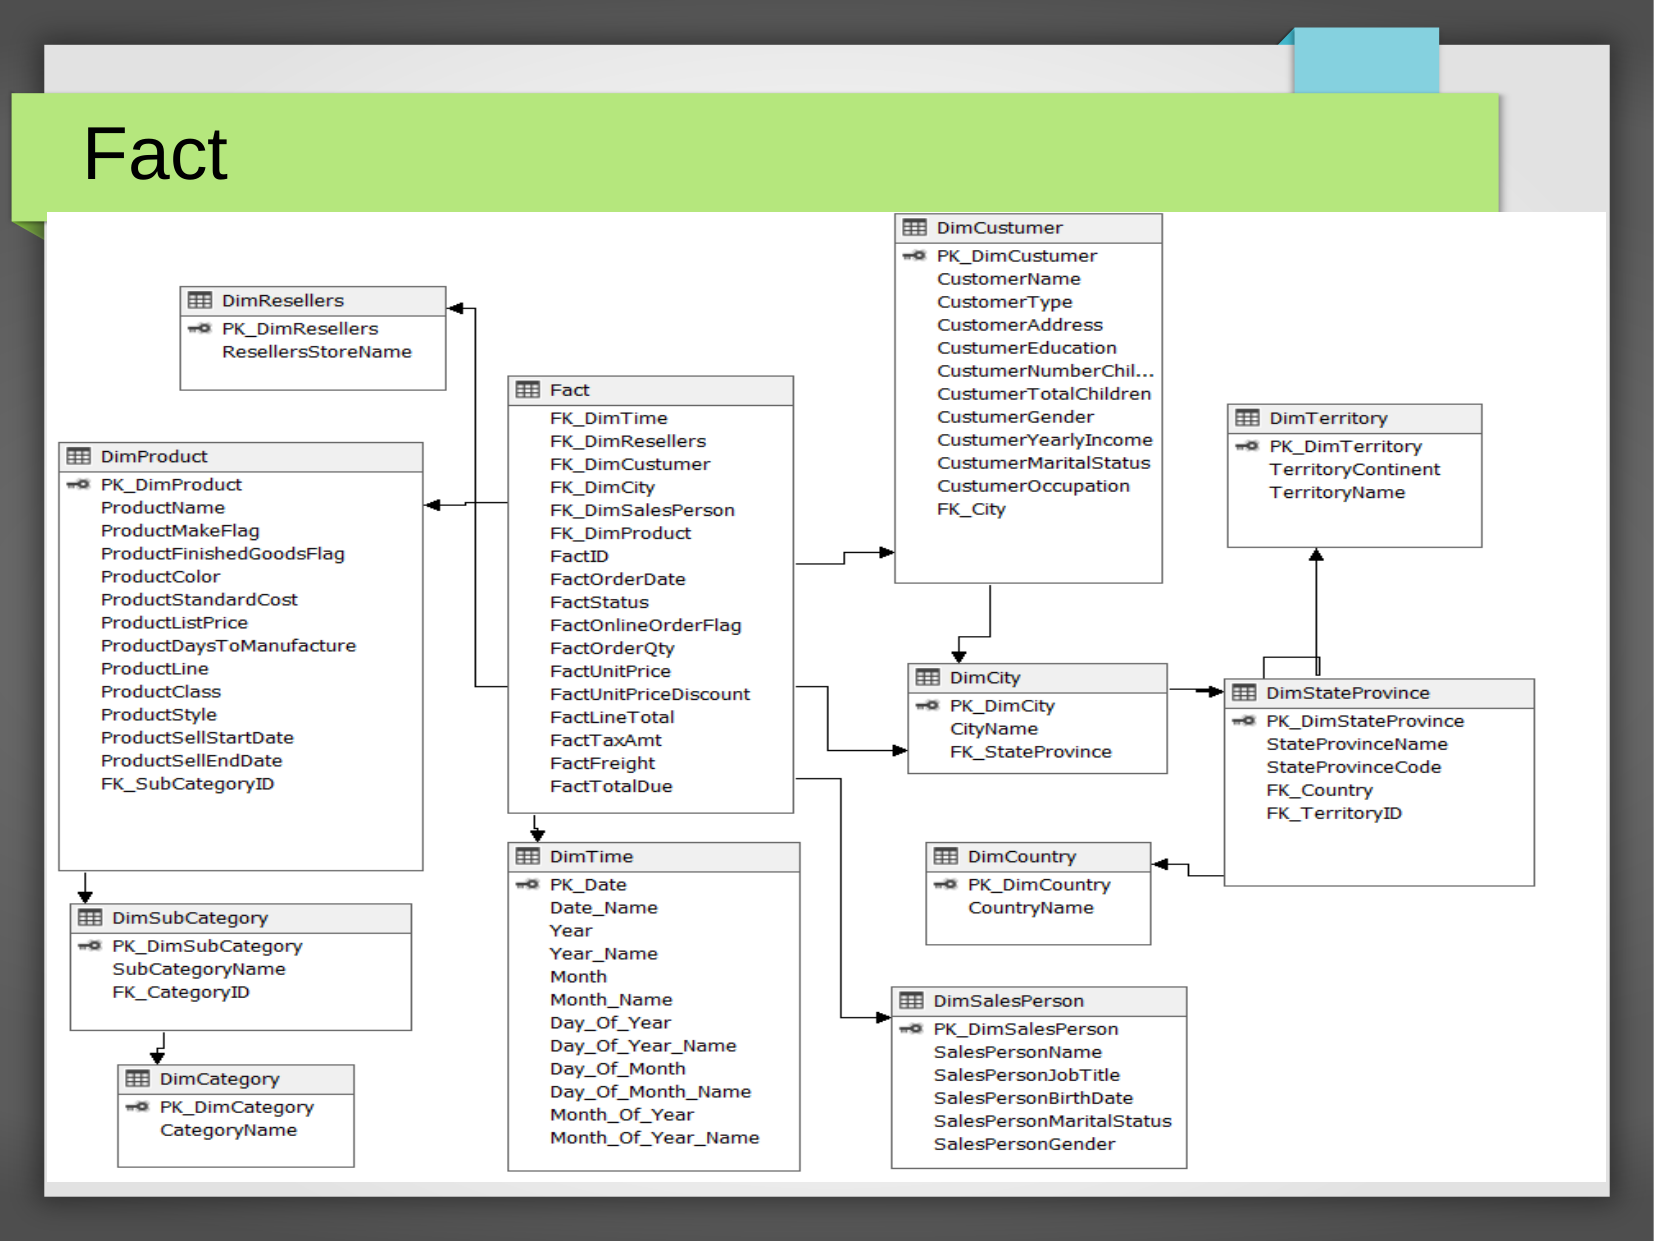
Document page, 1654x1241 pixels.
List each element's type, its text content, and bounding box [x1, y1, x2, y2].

picture [0, 0, 1654, 1241]
title Fact [82, 94, 1264, 212]
